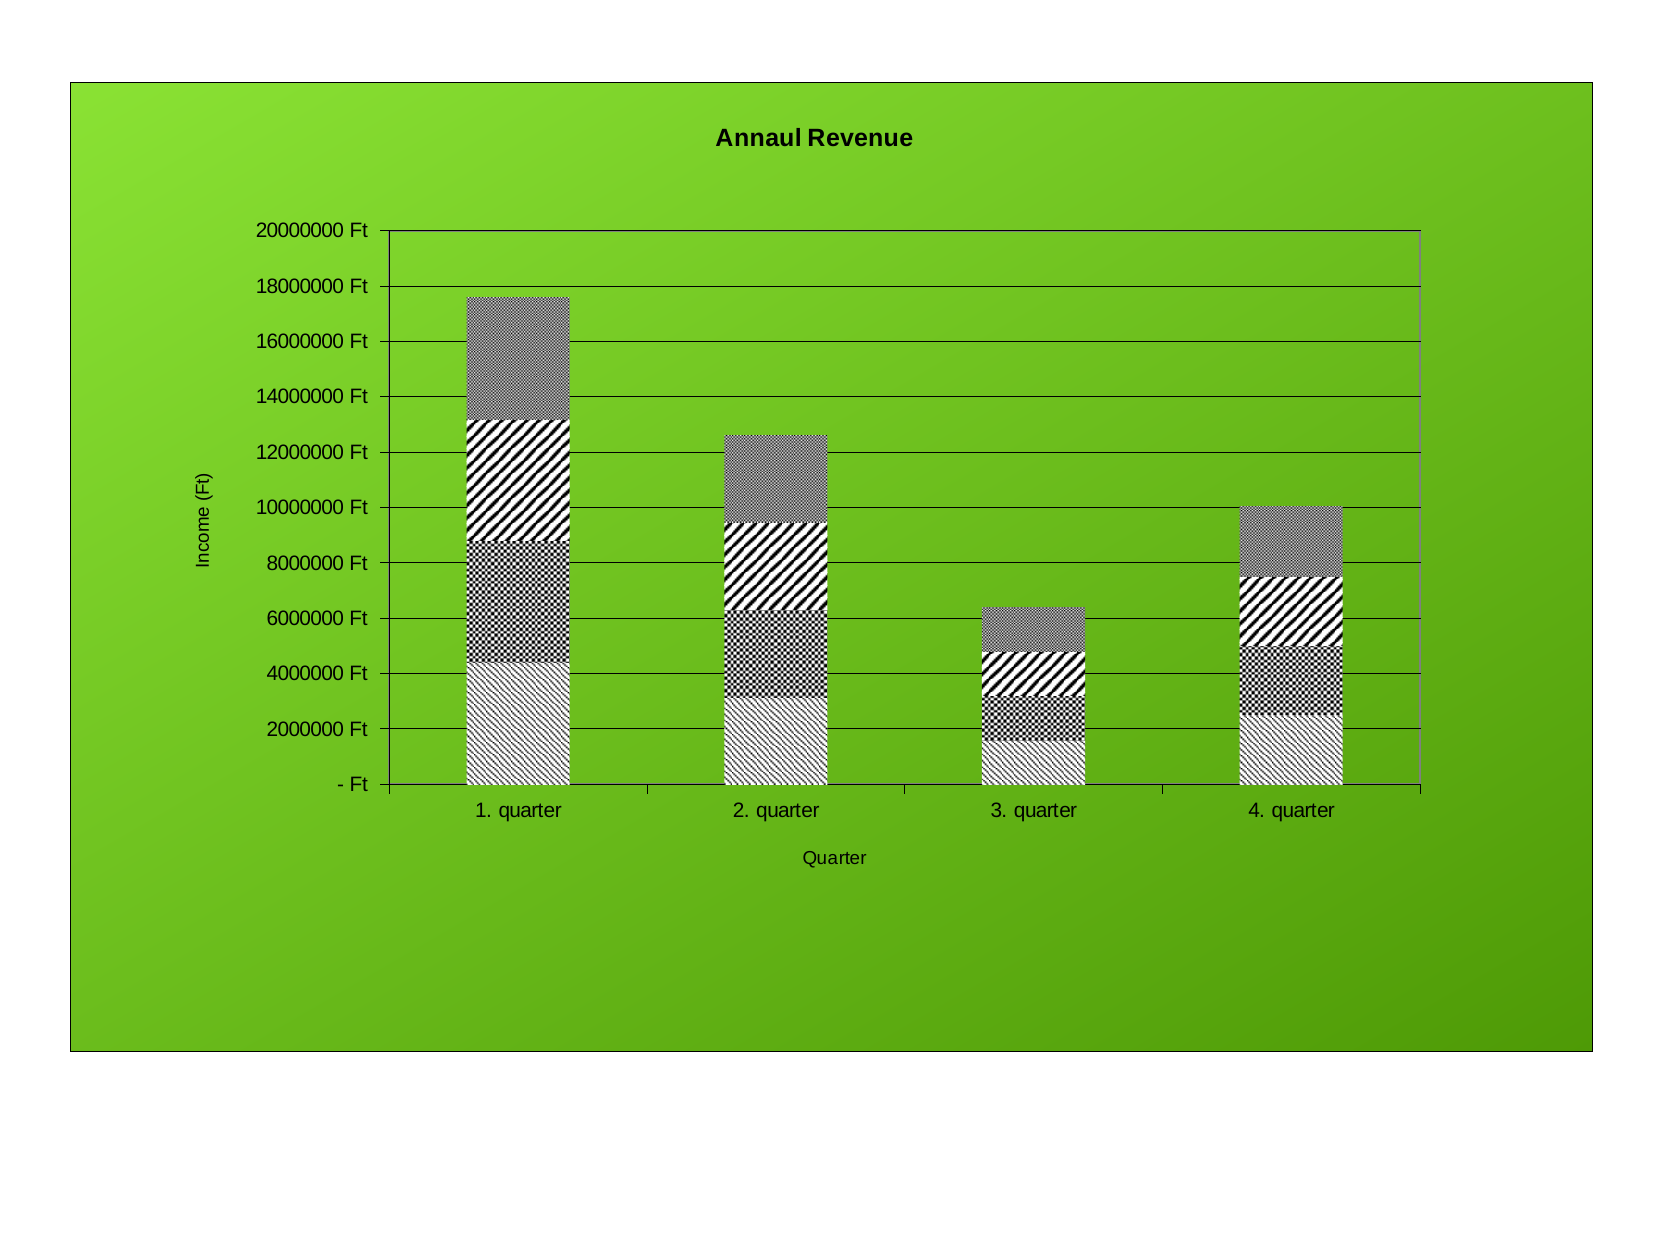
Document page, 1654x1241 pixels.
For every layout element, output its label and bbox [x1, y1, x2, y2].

chart [70, 82, 1593, 1052]
